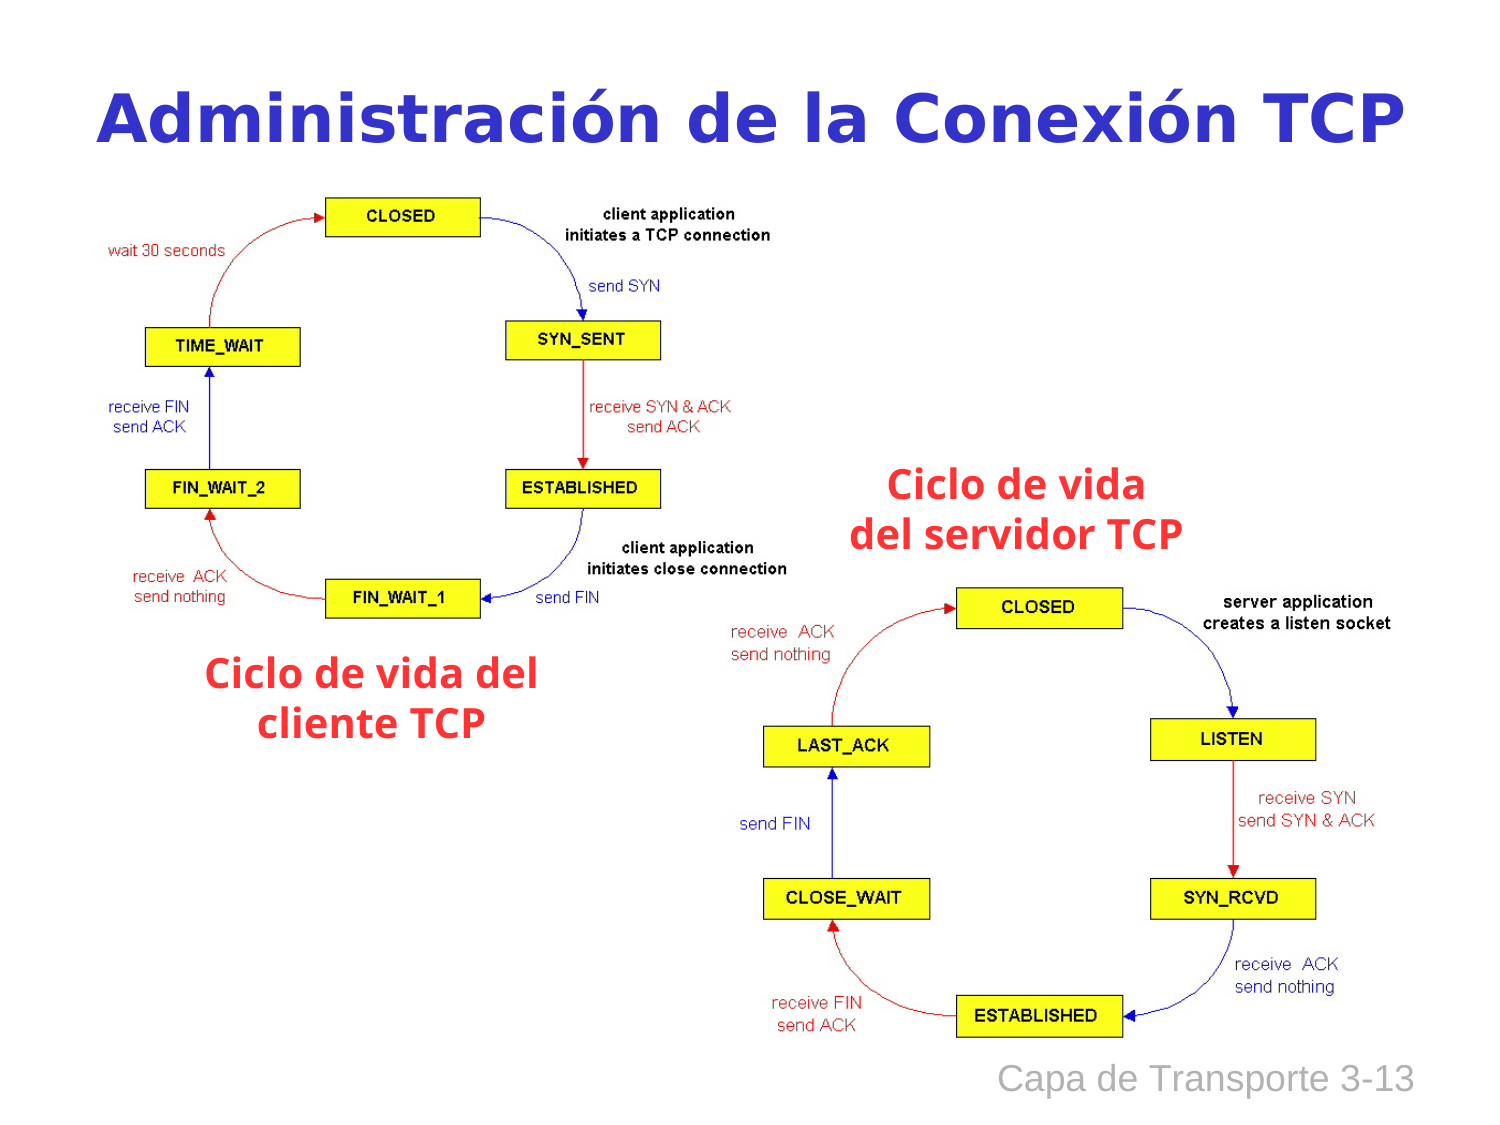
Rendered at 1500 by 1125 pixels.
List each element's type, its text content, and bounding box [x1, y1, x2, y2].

picture [41, 193, 1430, 1041]
title Administración de la Conexión TCP [81, 21, 1438, 210]
text_box Ciclo de vida del cliente TCP [189, 638, 555, 755]
text_box Ciclo de vida del servidor TCP [834, 450, 1199, 566]
